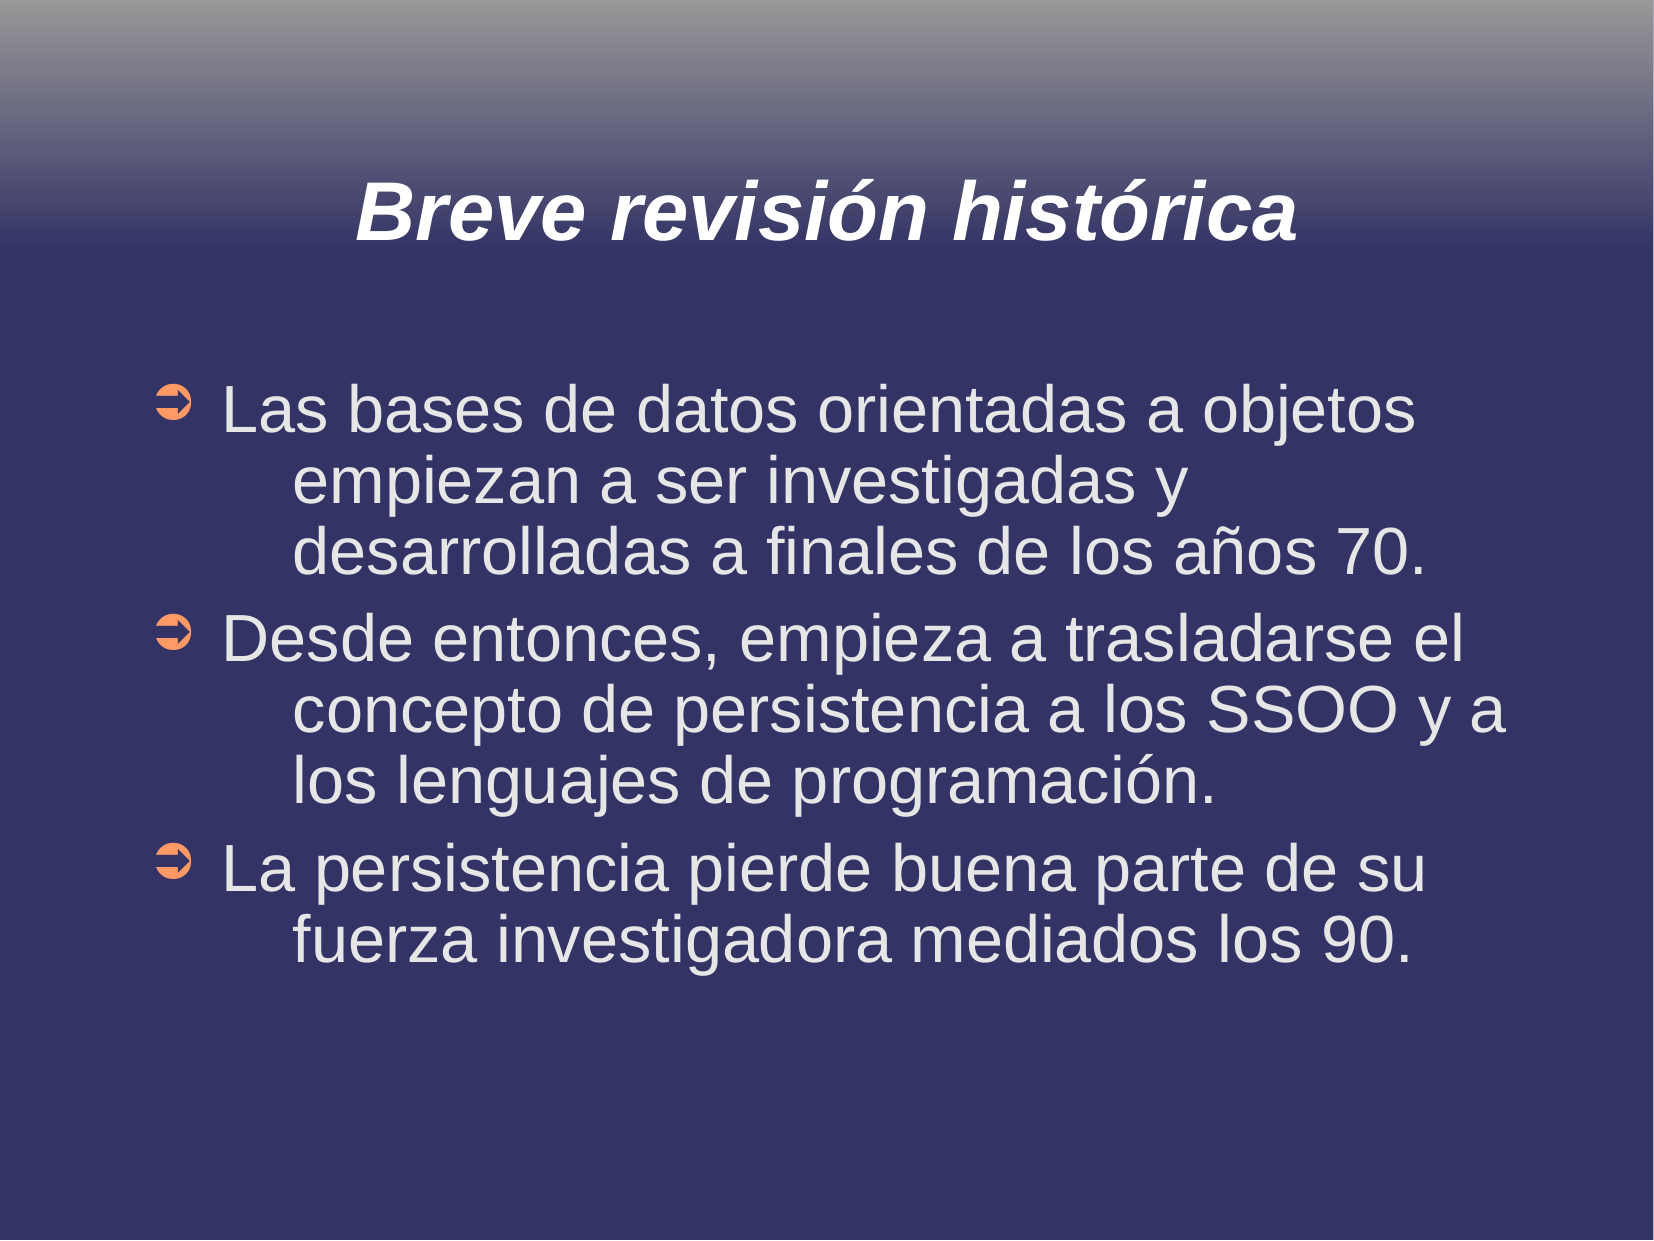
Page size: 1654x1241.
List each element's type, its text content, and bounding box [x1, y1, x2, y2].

list Las bases de datos orientadas a objetos empiezan a ser investigadas y desarrolladas a finales de los años 70. Desde entonces, empieza a trasladarse el concepto de persistencia a los SSOO y a los lenguajes de programación. La persistencia pierde buena parte de su fuerza investigadora mediados los 90. [112, 367, 1543, 1171]
title Breve revisión histórica [112, 99, 1543, 324]
